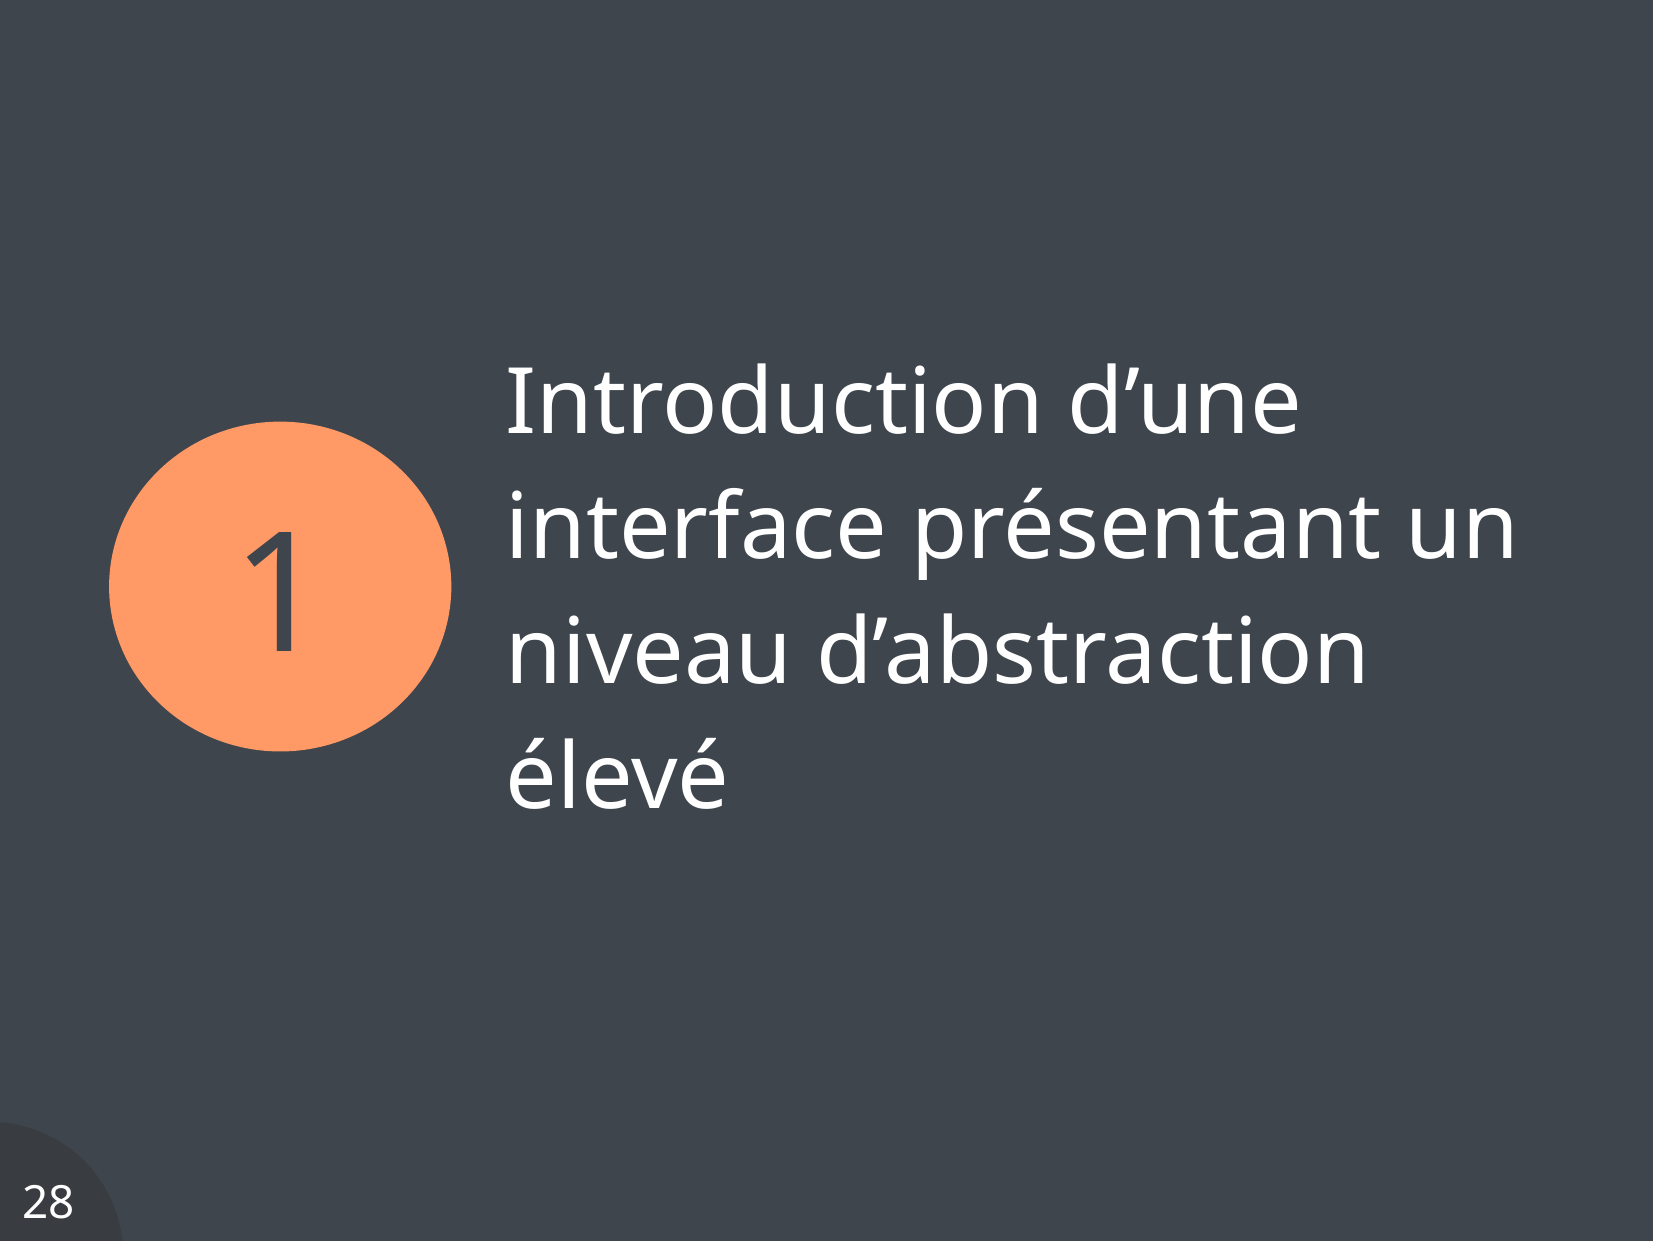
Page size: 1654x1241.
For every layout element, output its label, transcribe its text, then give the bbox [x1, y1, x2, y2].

title Introduction d’une interface présentant un niveau d’abstraction élevé [505, 404, 1573, 768]
text_box 1 [109, 421, 452, 752]
